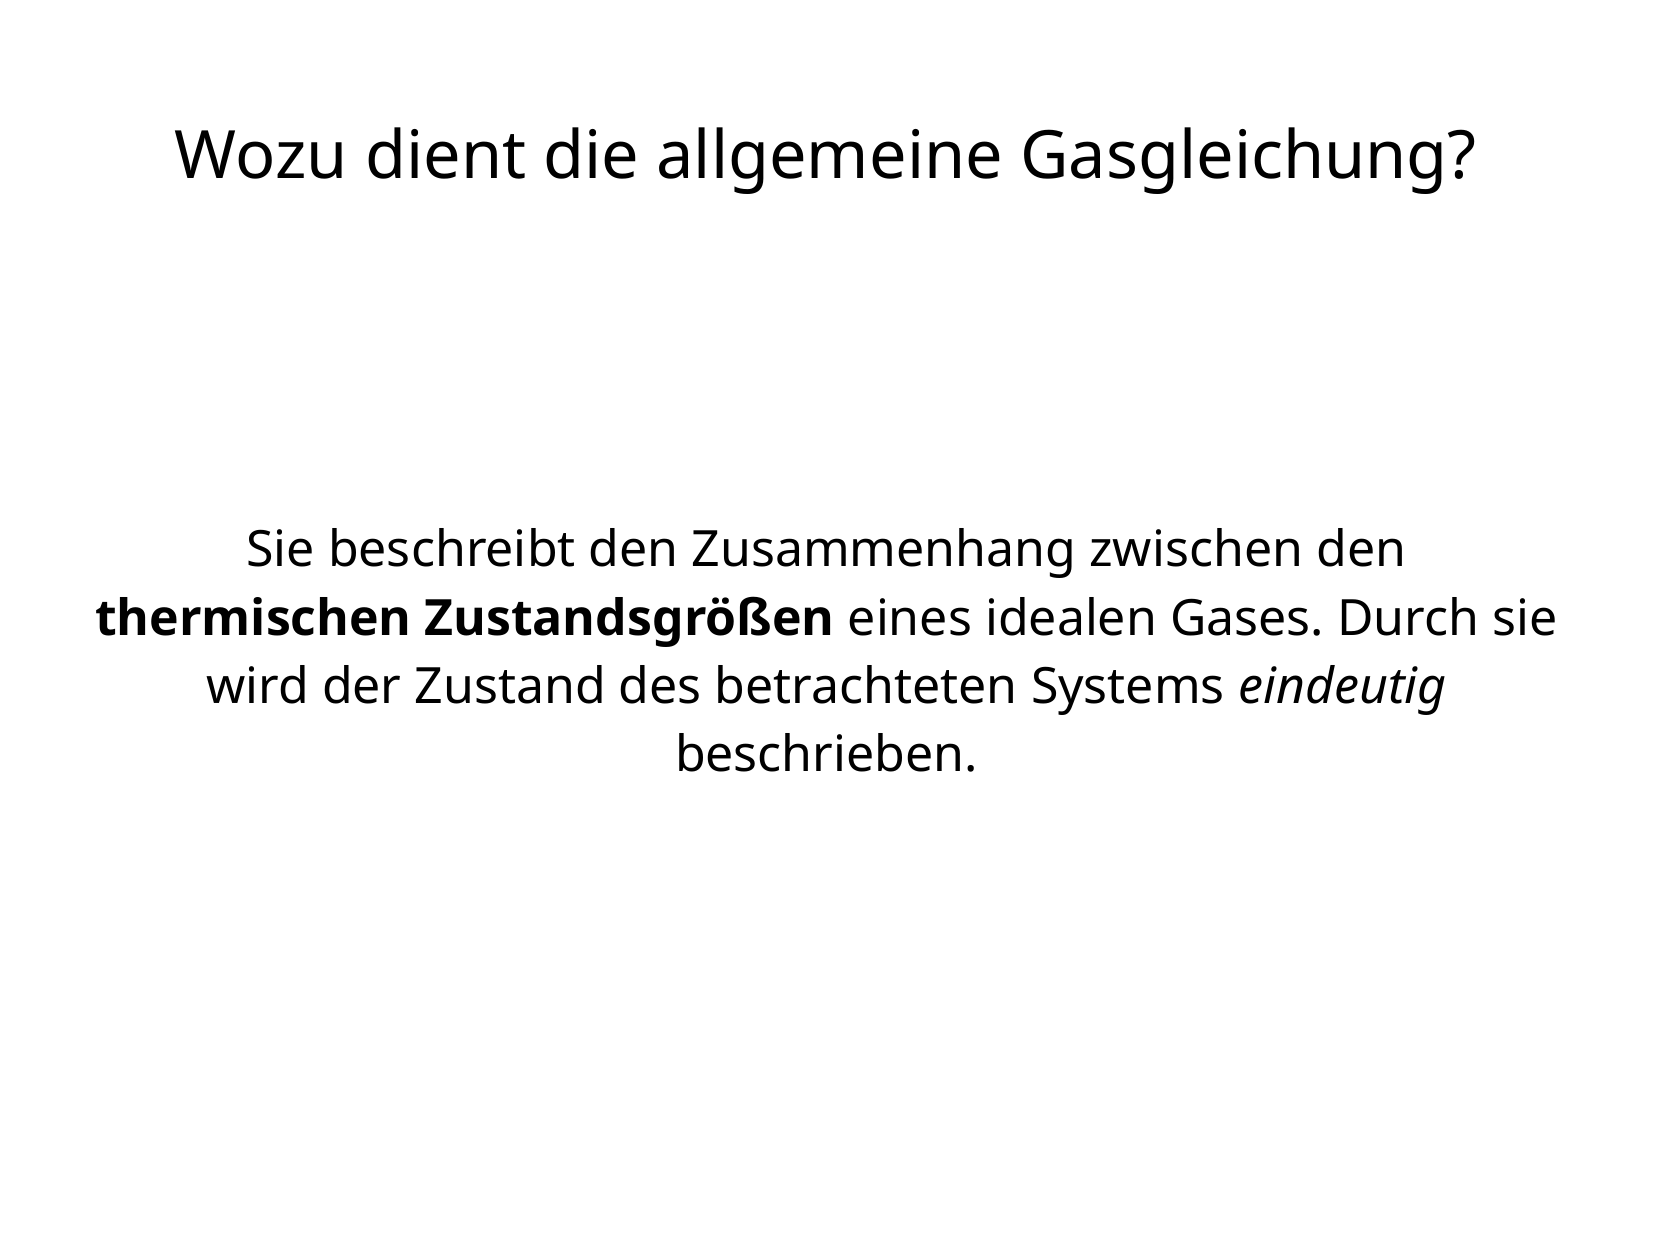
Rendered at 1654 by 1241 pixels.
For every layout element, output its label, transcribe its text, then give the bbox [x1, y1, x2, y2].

subtitle Sie beschreibt den Zusammenhang zwischen den thermischen Zustandsgrößen eines idealen Gases. Durch sie wird der Zustand des betrachteten Systems eindeutig beschrieben. [82, 290, 1571, 1010]
title Wozu dient die allgemeine Gasgleichung? [82, 49, 1571, 257]
